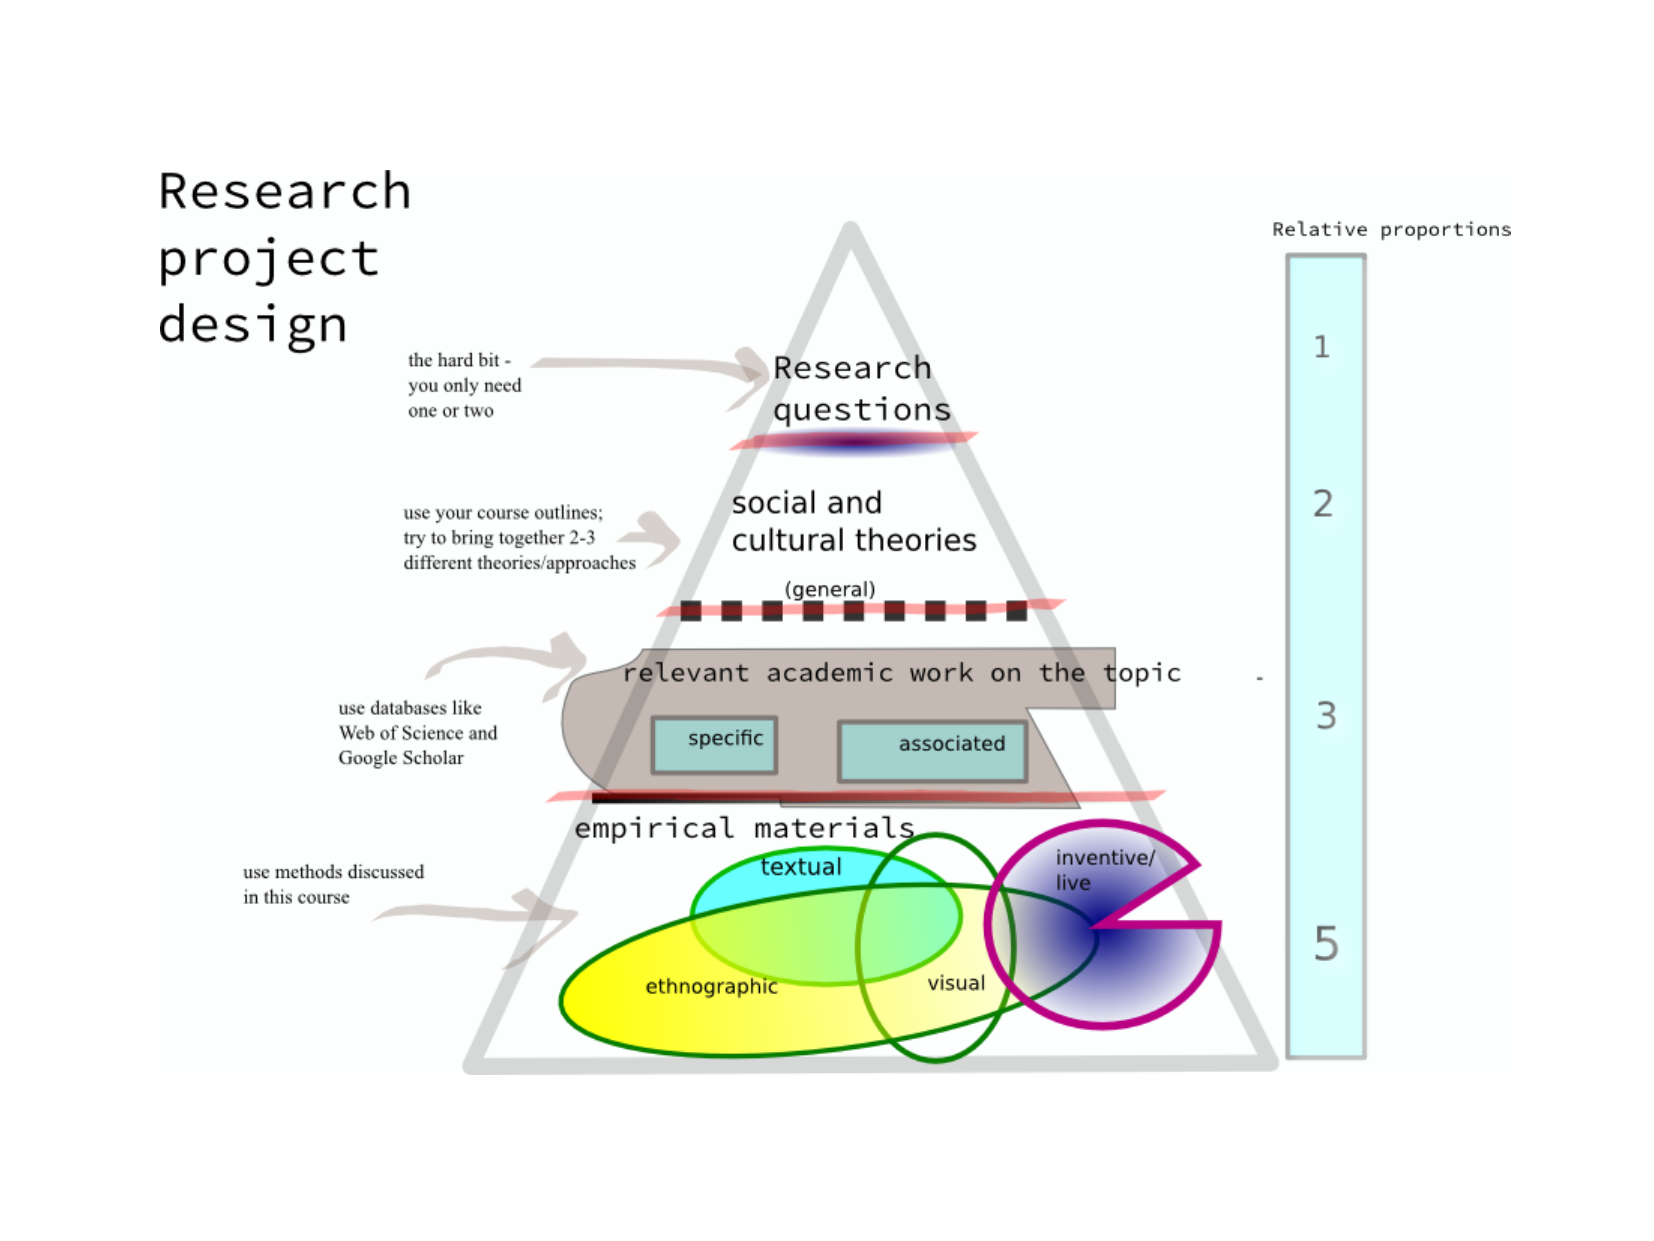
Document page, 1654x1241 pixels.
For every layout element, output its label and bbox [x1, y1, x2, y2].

picture [160, 170, 1511, 1075]
